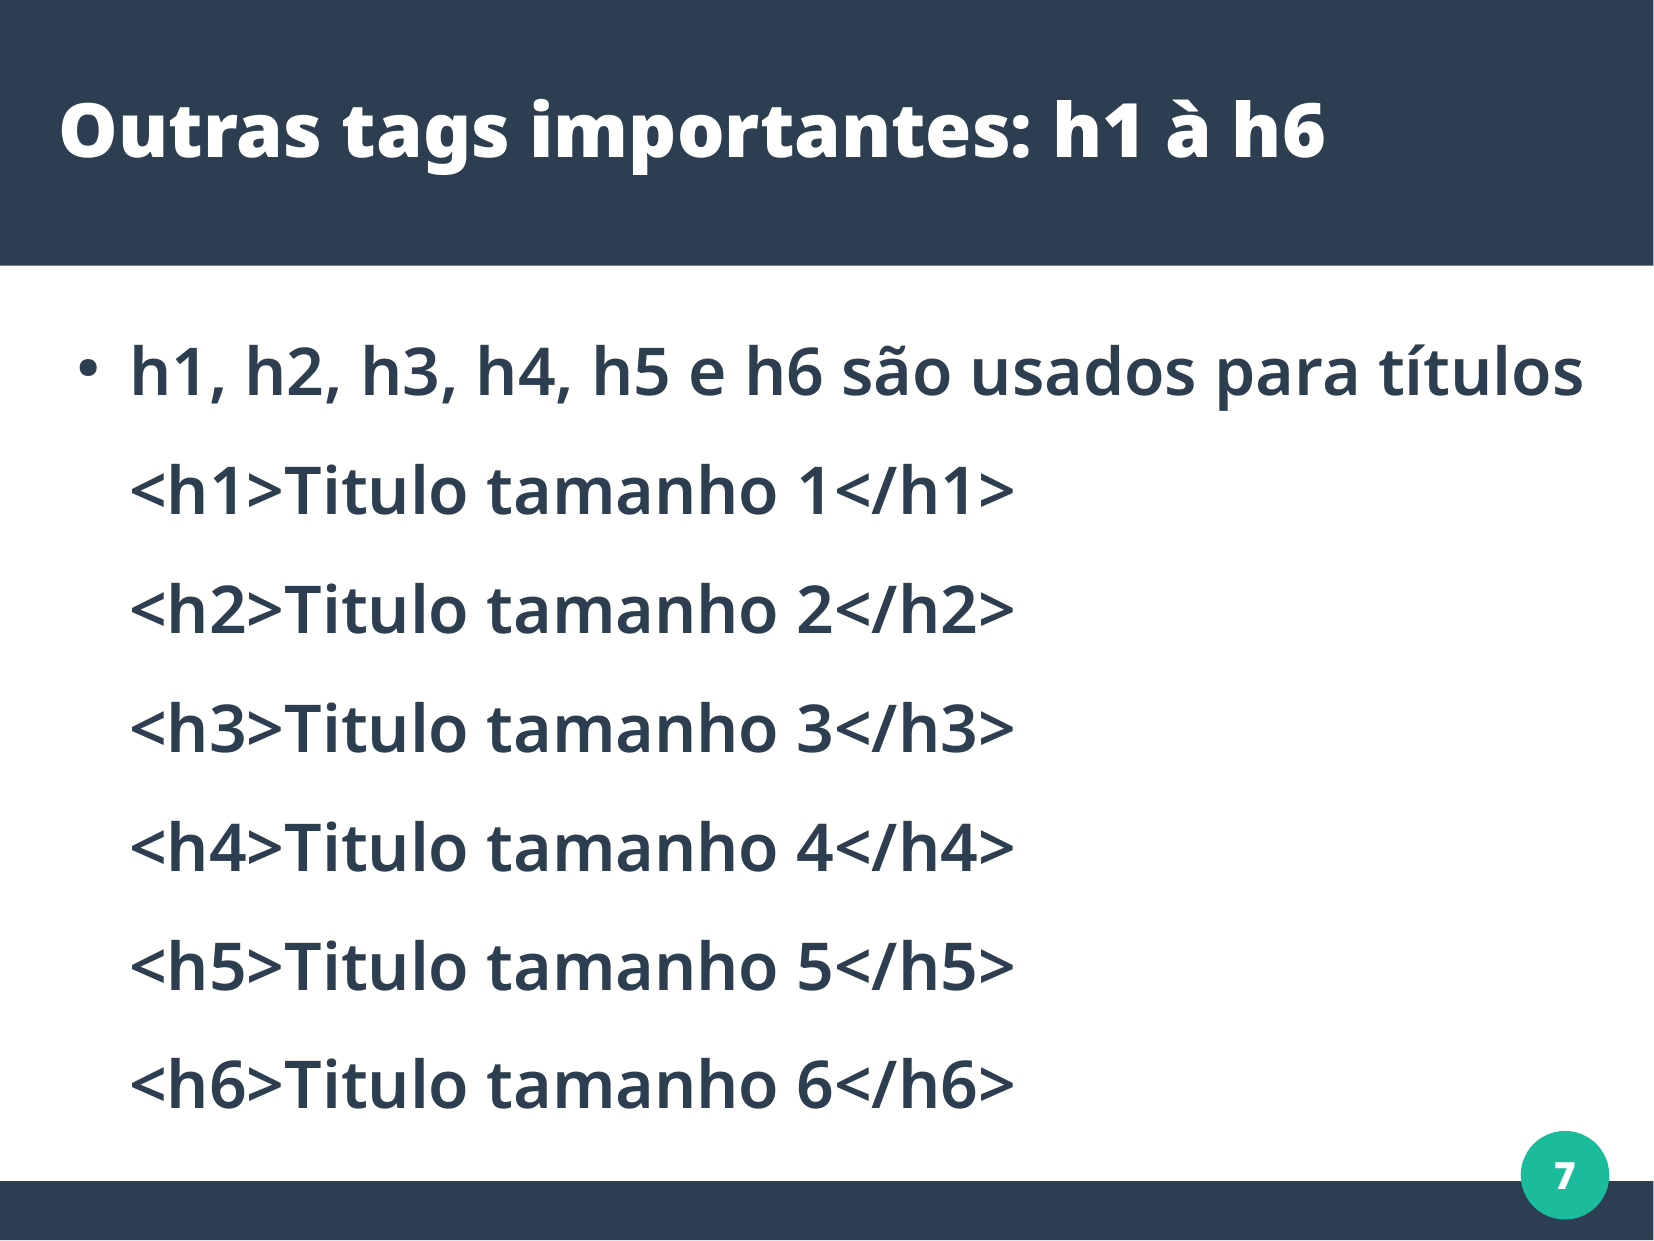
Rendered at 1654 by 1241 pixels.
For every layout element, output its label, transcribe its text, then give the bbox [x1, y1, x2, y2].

list h1, h2, h3, h4, h5 e h6 são usados para títulos <h1>Titulo tamanho 1</h1> <h2>Titulo tamanho 2</h2> <h3>Titulo tamanho 3</h3> <h4>Titulo tamanho 4</h4> <h5>Titulo tamanho 5</h5> <h6>Titulo tamanho 6</h6> [59, 324, 1595, 1152]
title Outras tags importantes: h1 à h6 [59, 49, 1595, 207]
